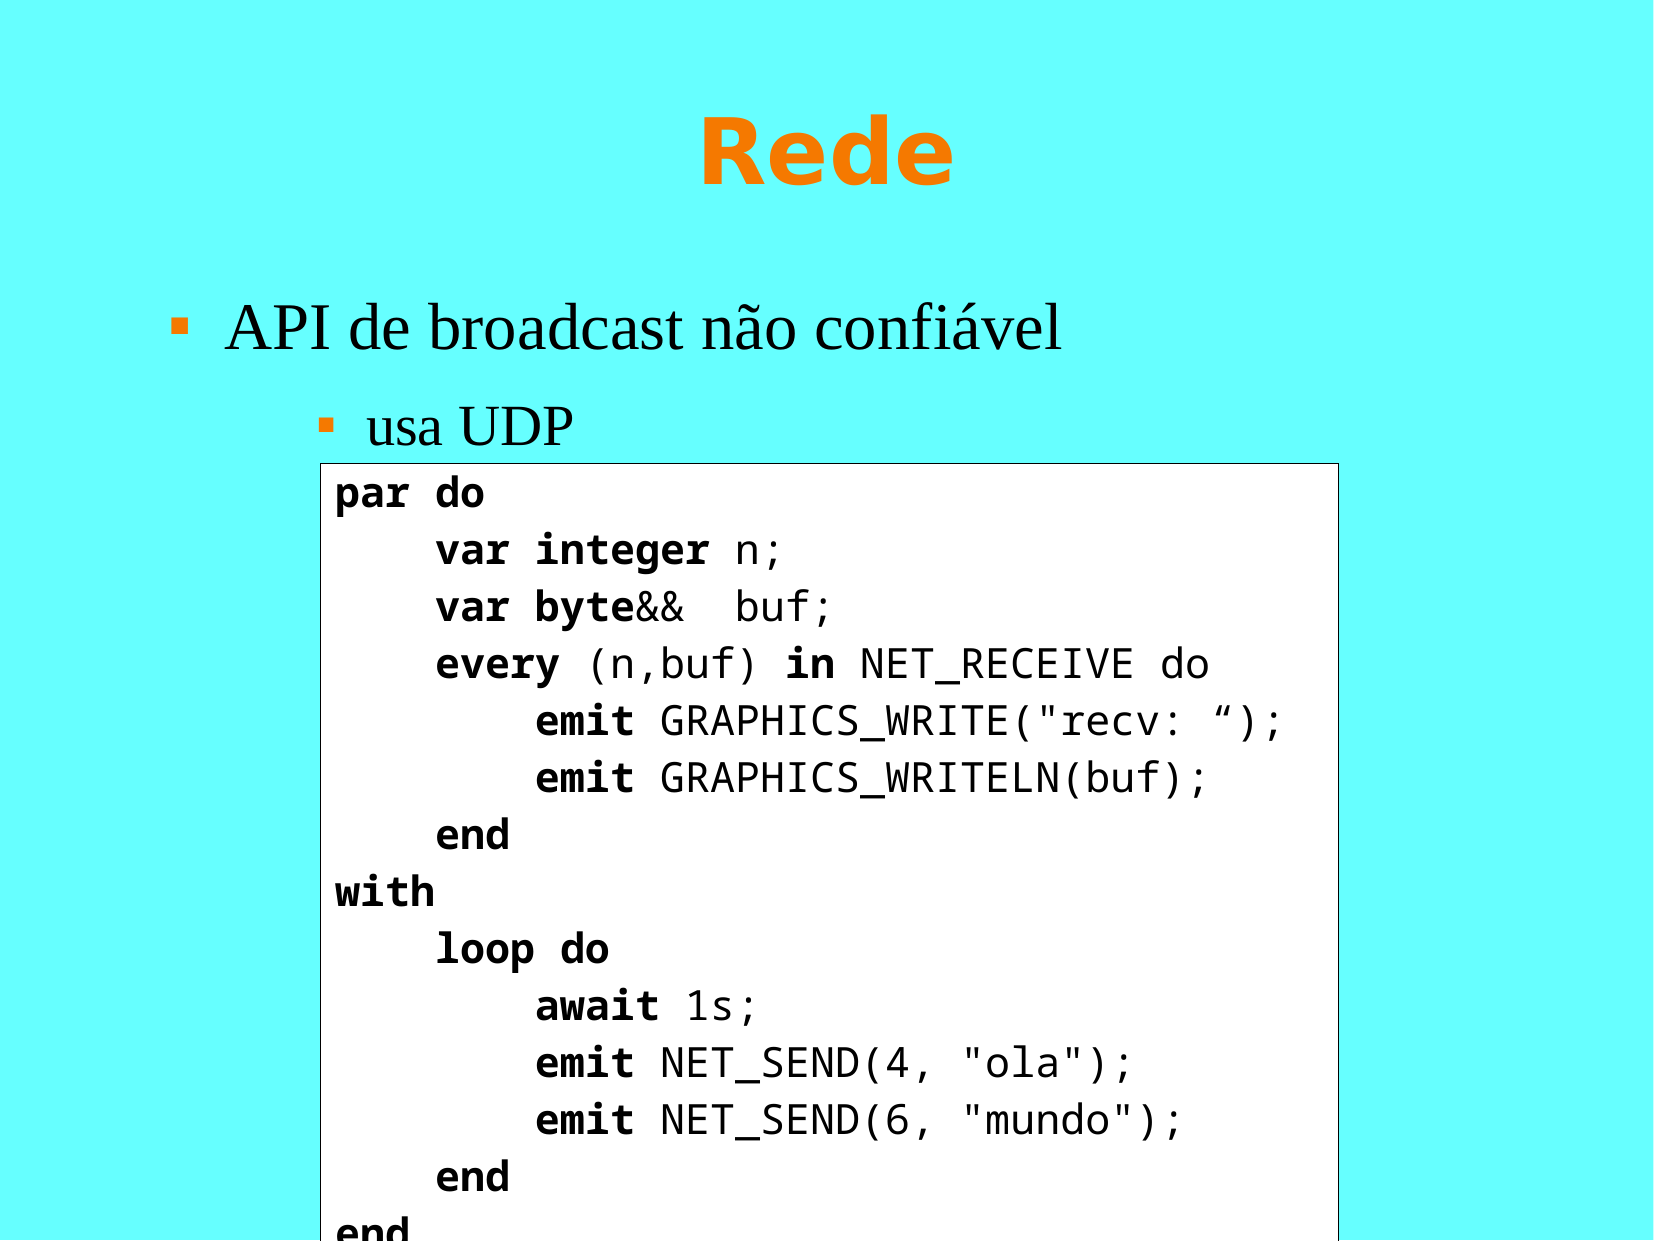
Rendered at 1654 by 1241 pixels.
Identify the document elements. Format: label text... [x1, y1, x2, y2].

title Rede [82, 49, 1571, 257]
text_box par do var integer n; var byte&& buf; every (n,buf) in NET_RECEIVE do emit GRAPHICS_WRITE("recv: “); emit GRAPHICS_WRITELN(buf); end with loop do await 1s; emit NET_SEND(4, "ola"); emit NET_SEND(6, "mundo"); end end [320, 513, 1339, 1211]
list API de broadcast não confiável usa UDP [82, 290, 1571, 1109]
